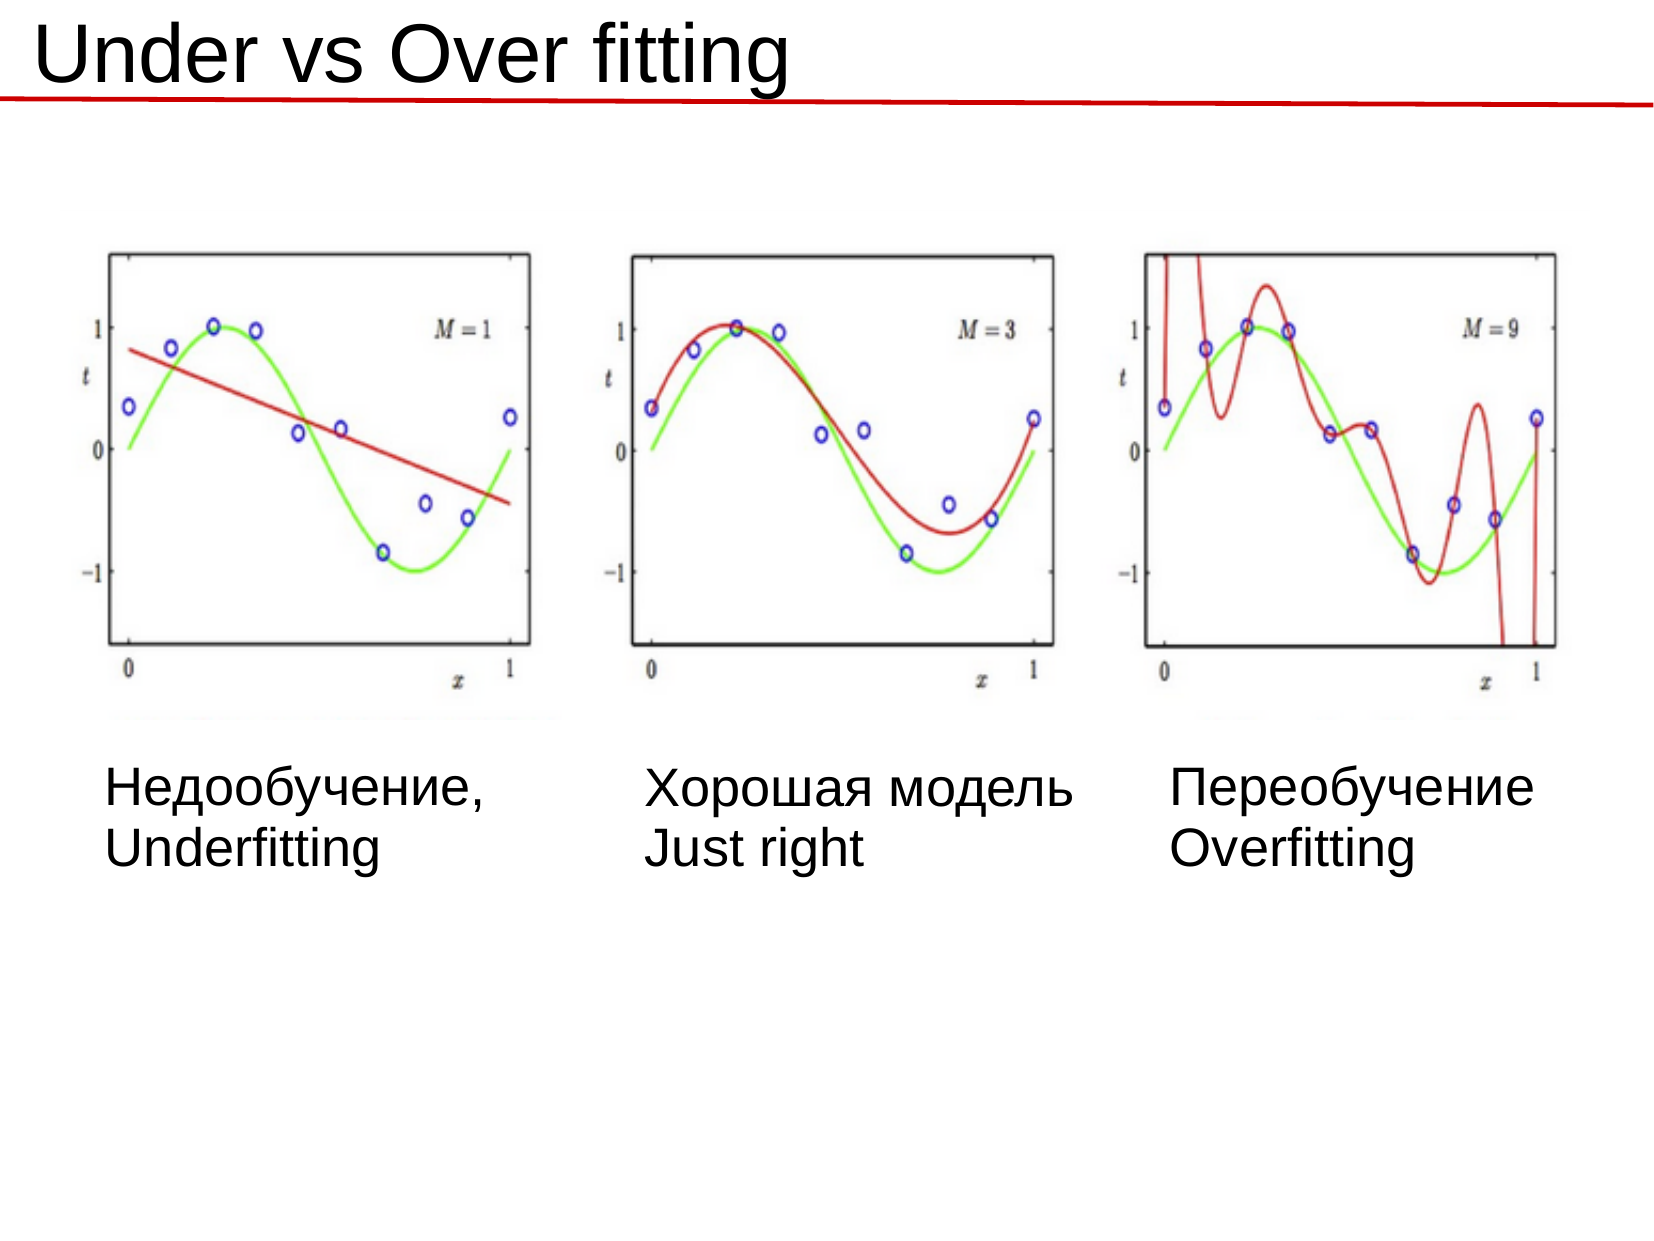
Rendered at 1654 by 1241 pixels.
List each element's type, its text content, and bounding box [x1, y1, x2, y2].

text_box Хорошая модель Just right [630, 750, 1091, 886]
text_box Переобучение Overfitting [1155, 749, 1551, 886]
text_box Under vs Over fitting [0, 0, 826, 201]
picture [60, 210, 1591, 721]
text_box Недообучение, Underfitting [90, 749, 517, 886]
